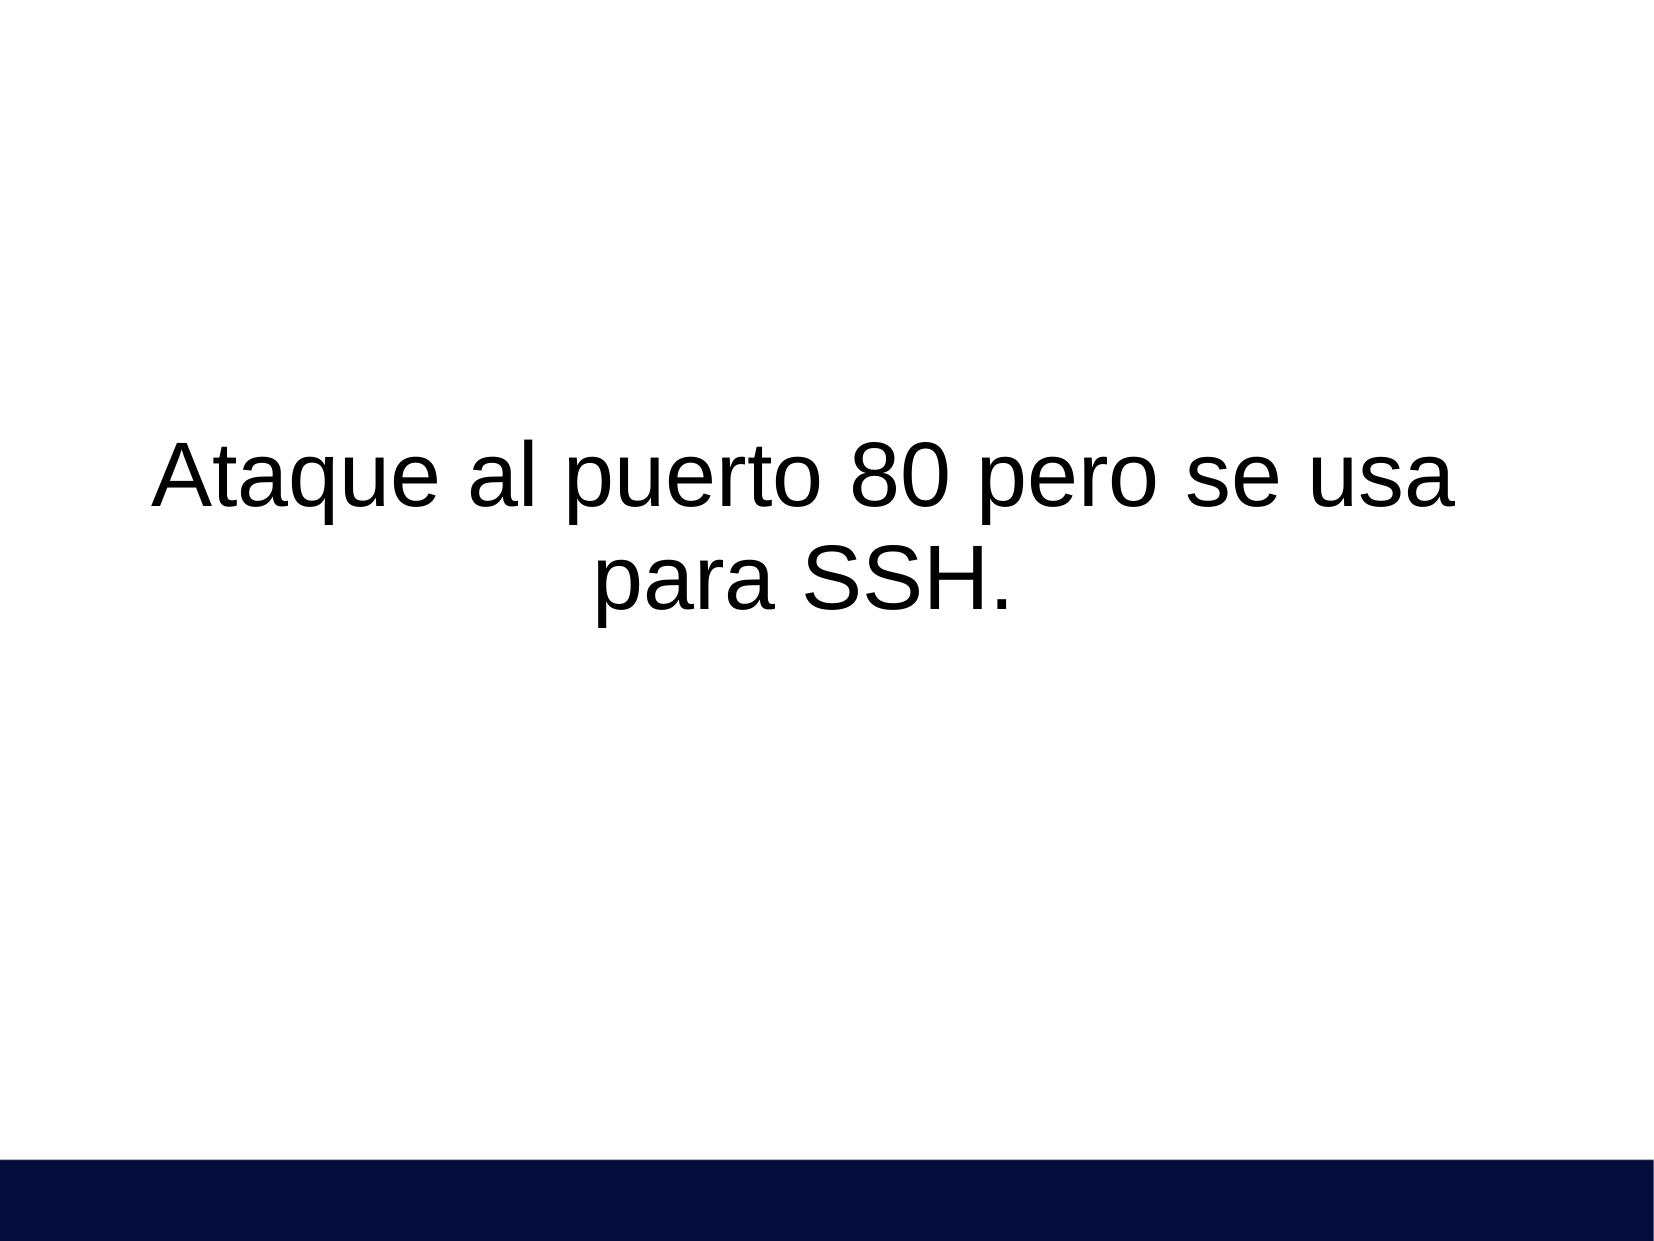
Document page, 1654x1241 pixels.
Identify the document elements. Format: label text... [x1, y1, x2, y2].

title Ataque al puerto 80 pero se usa para SSH. [60, 422, 1549, 631]
picture [0, 0, 1654, 1241]
